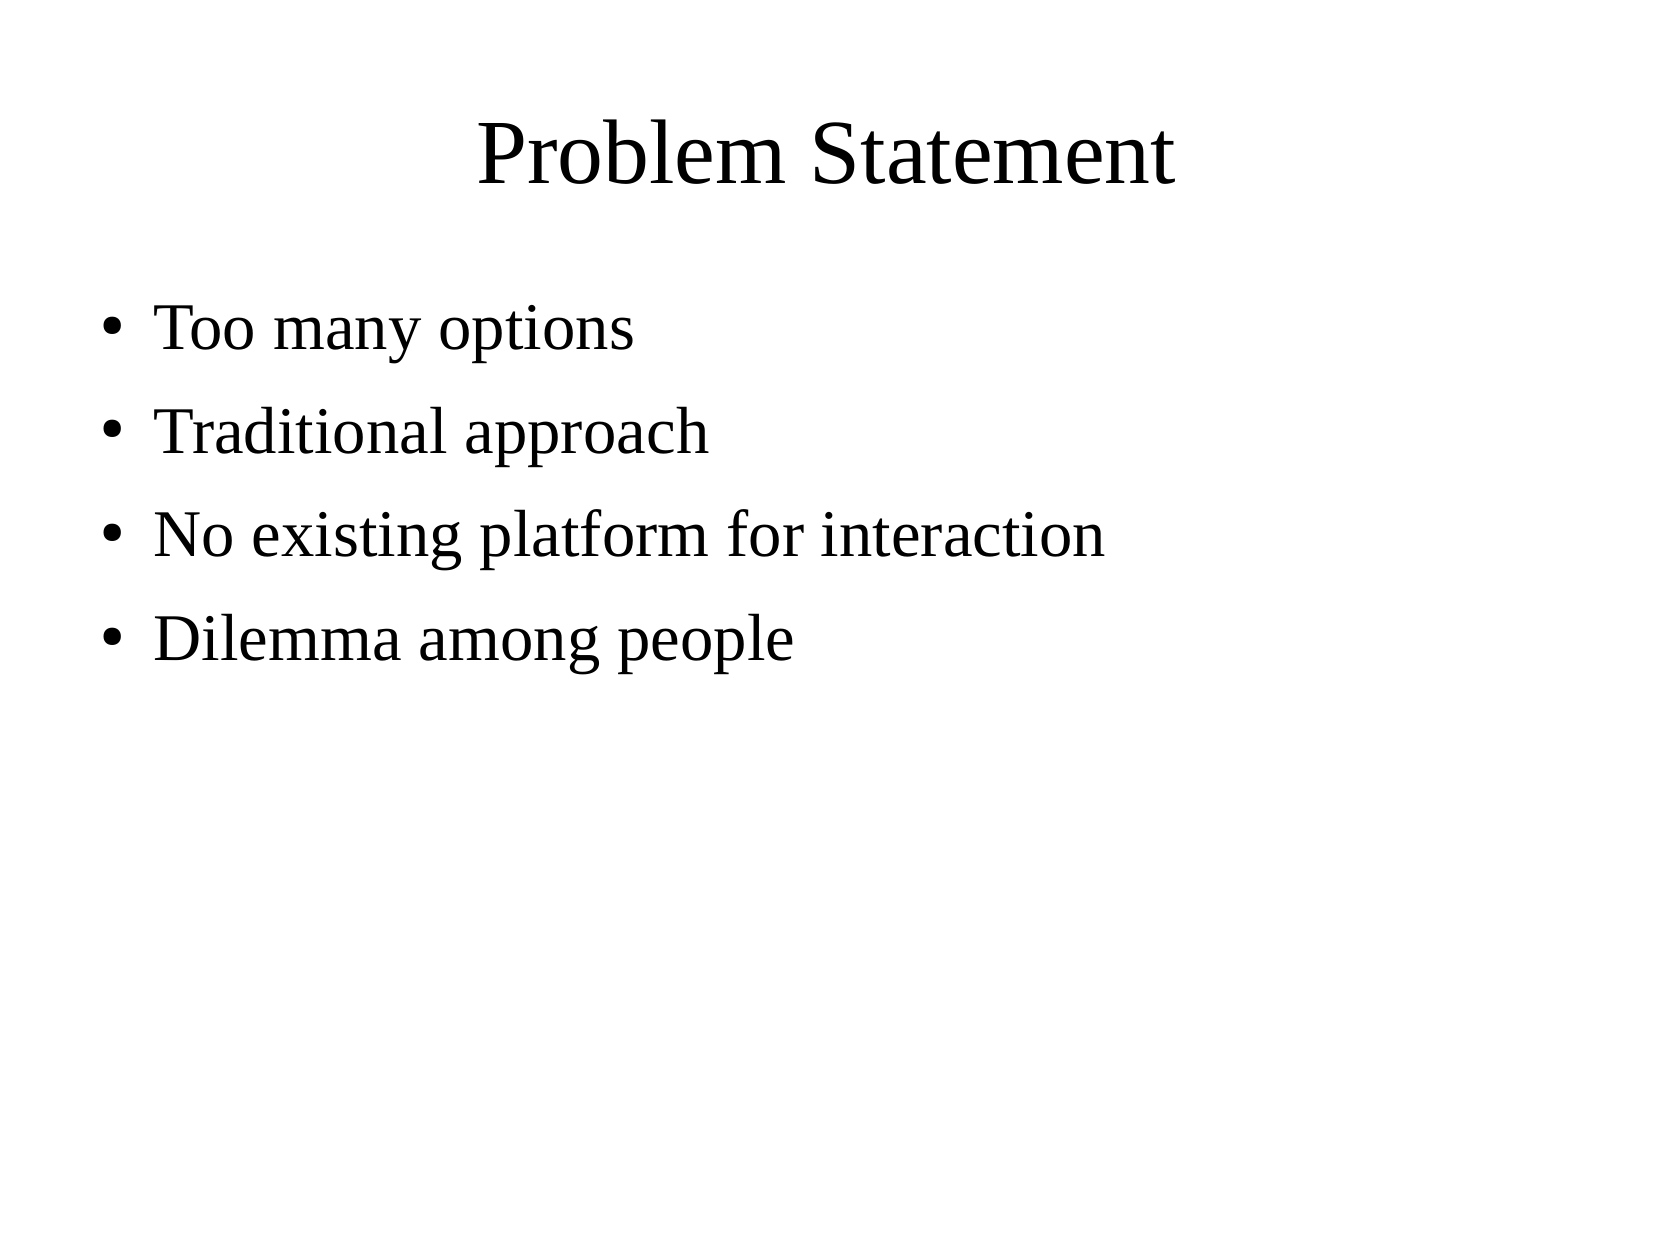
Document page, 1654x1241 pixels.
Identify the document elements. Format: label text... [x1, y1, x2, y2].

list Too many options Traditional approach No existing platform for interaction Dilemma among people [82, 290, 1571, 1010]
title Problem Statement [82, 49, 1571, 257]
